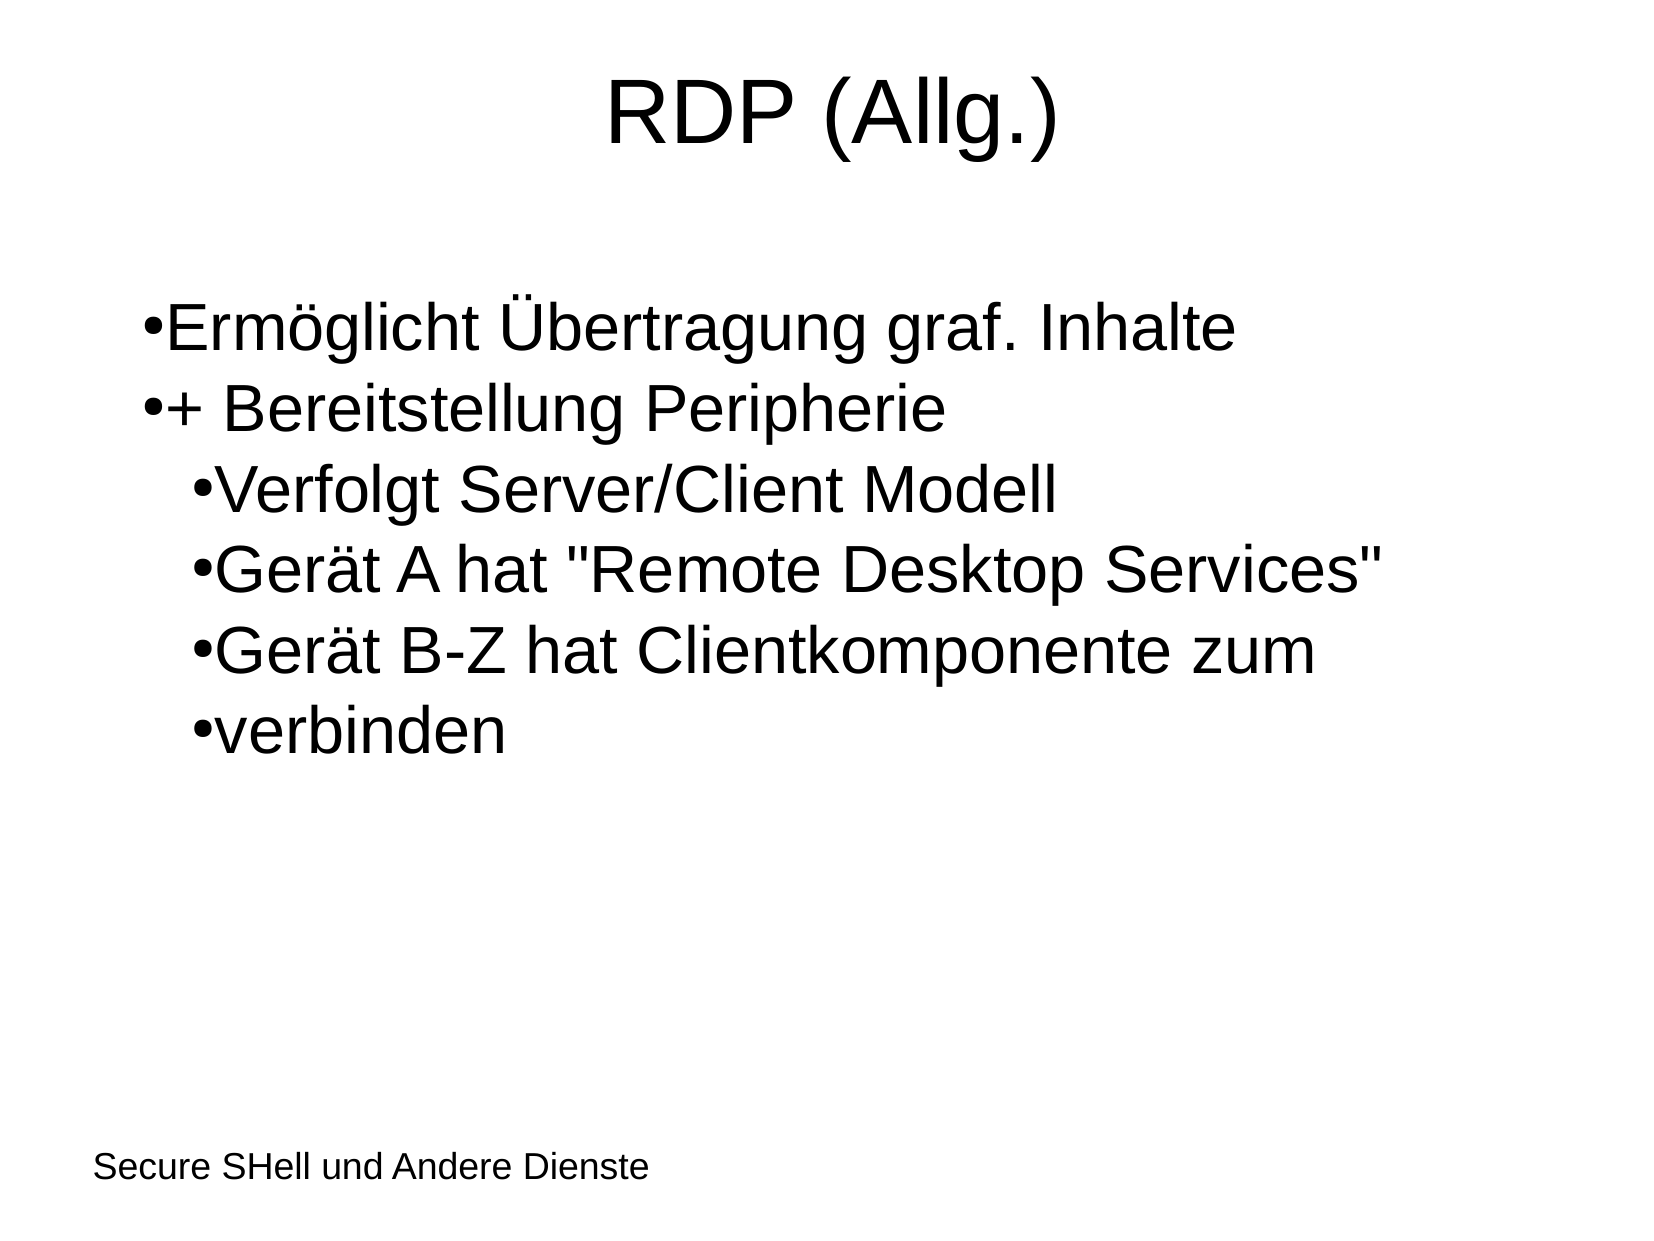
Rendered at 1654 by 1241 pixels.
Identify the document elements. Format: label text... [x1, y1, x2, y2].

list Ermöglicht Übertragung graf. Inhalte + Bereitstellung Peripherie Verfolgt Server/Client Modell Gerät A hat "Remote Desktop Services" Gerät B-Z hat Clientkomponente zum verbinden [82, 290, 1538, 1010]
text_box Secure SHell und Andere Dienste [77, 1137, 756, 1237]
title RDP (Allg.) [141, 35, 1524, 189]
